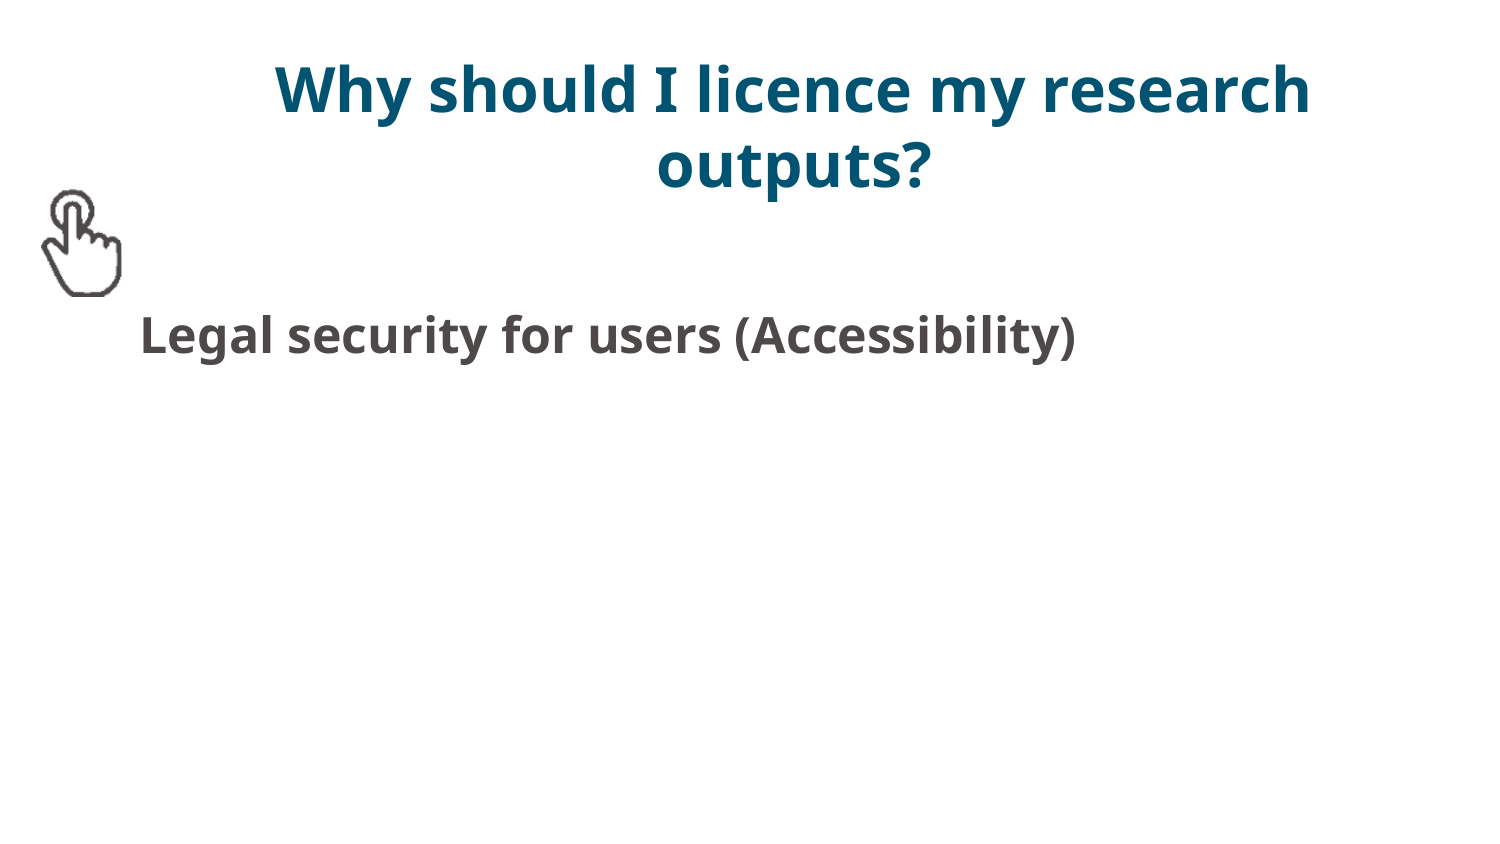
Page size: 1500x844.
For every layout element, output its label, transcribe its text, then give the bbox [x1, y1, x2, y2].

text_box Legal security for users (Accessibility) [128, 208, 1431, 837]
text_box Why should I licence my research outputs? [170, 44, 1419, 159]
picture [26, 188, 132, 297]
